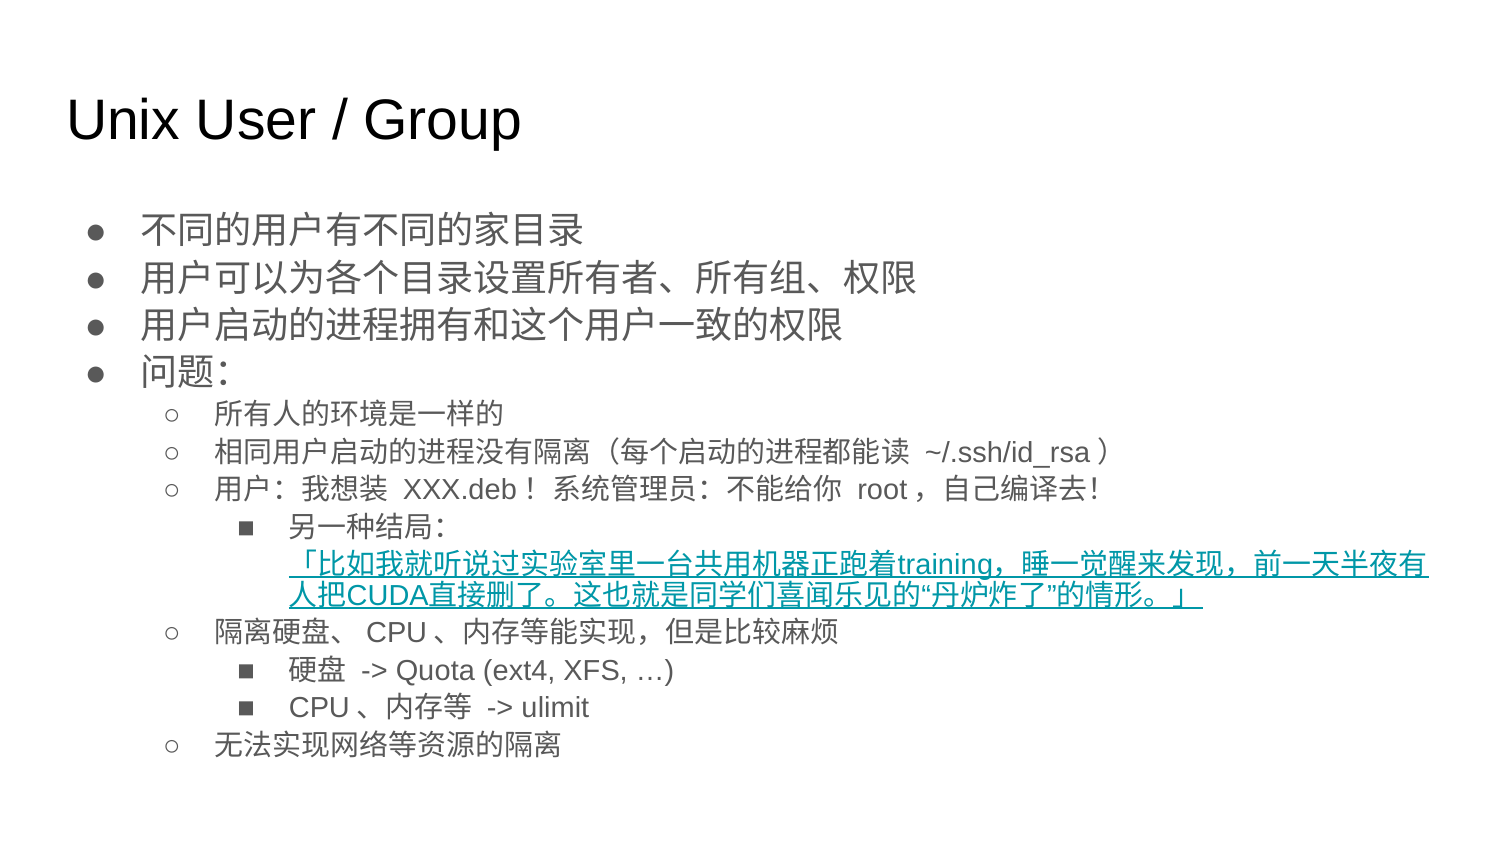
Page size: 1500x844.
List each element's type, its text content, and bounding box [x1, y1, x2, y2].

list 不同的用户有不同的家目录 用户可以为各个目录设置所有者、所有组、权限 用户启动的进程拥有和这个用户一致的权限 问题： 所有人的环境是一样的 相同用户启动的进程没有隔离（每个启动的进程都能读 ~/.ssh/id_rsa） 用户：我想装 XXX.deb！系统管理员：不能给你 root，自己编译去！ 另一种结局：「比如我就听说过实验室里一台共用机器正跑着training，睡一觉醒来发现，前一天半夜有人把CUDA直接删了。这也就是同学们喜闻乐见的“丹炉炸了”的情形。」 隔离硬盘、CPU、内存等能实现，但是比较麻烦 硬盘 -> Quota (ext4, XFS, …) CPU、内存等 -> ulimit 无法实现网络等资源的隔离 [51, 189, 1449, 750]
title Unix User / Group [51, 72, 1449, 167]
